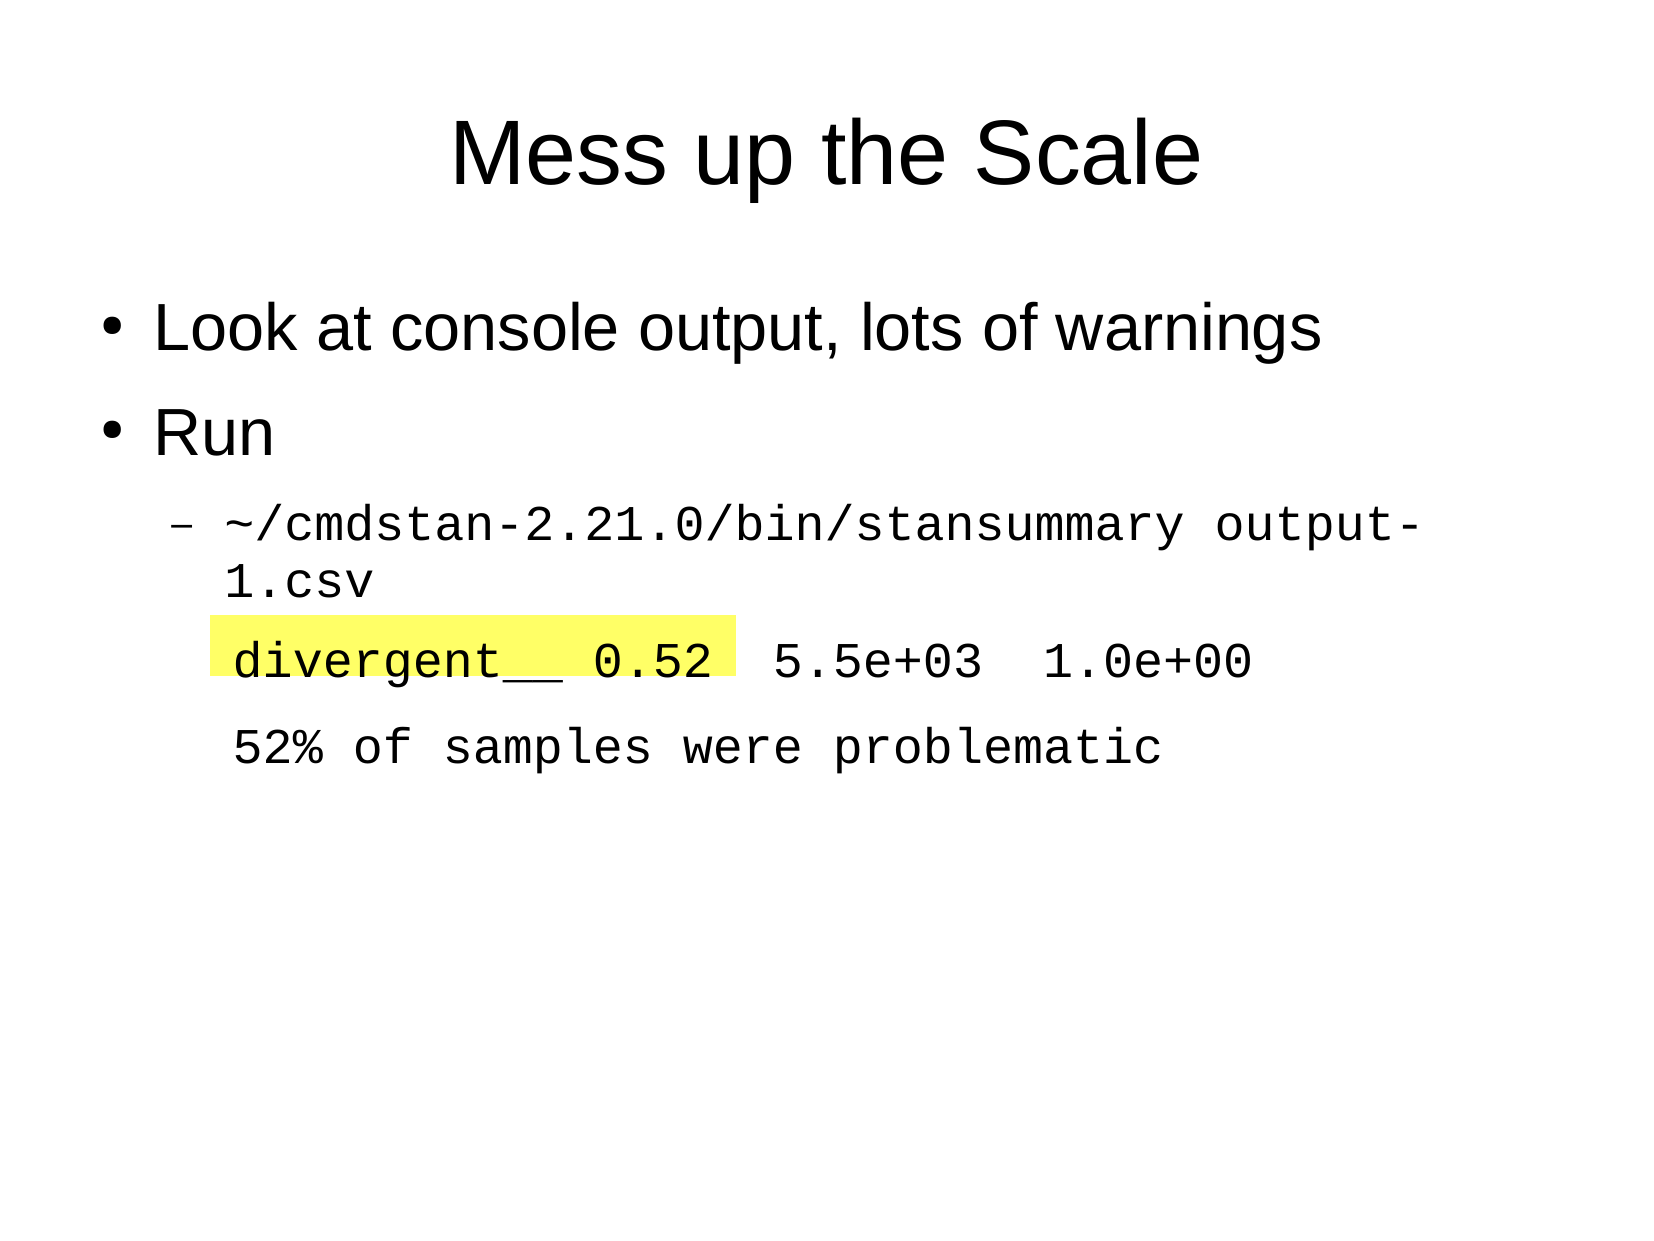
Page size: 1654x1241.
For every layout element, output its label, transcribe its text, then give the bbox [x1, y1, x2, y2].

title Mess up the Scale [82, 49, 1571, 257]
list Look at console output, lots of warnings Run ~/cmdstan-2.21.0/bin/stansummary output-1.csv divergent__ 0.52 5.5e+03 1.0e+00 52% of samples were problematic [82, 290, 1571, 1109]
